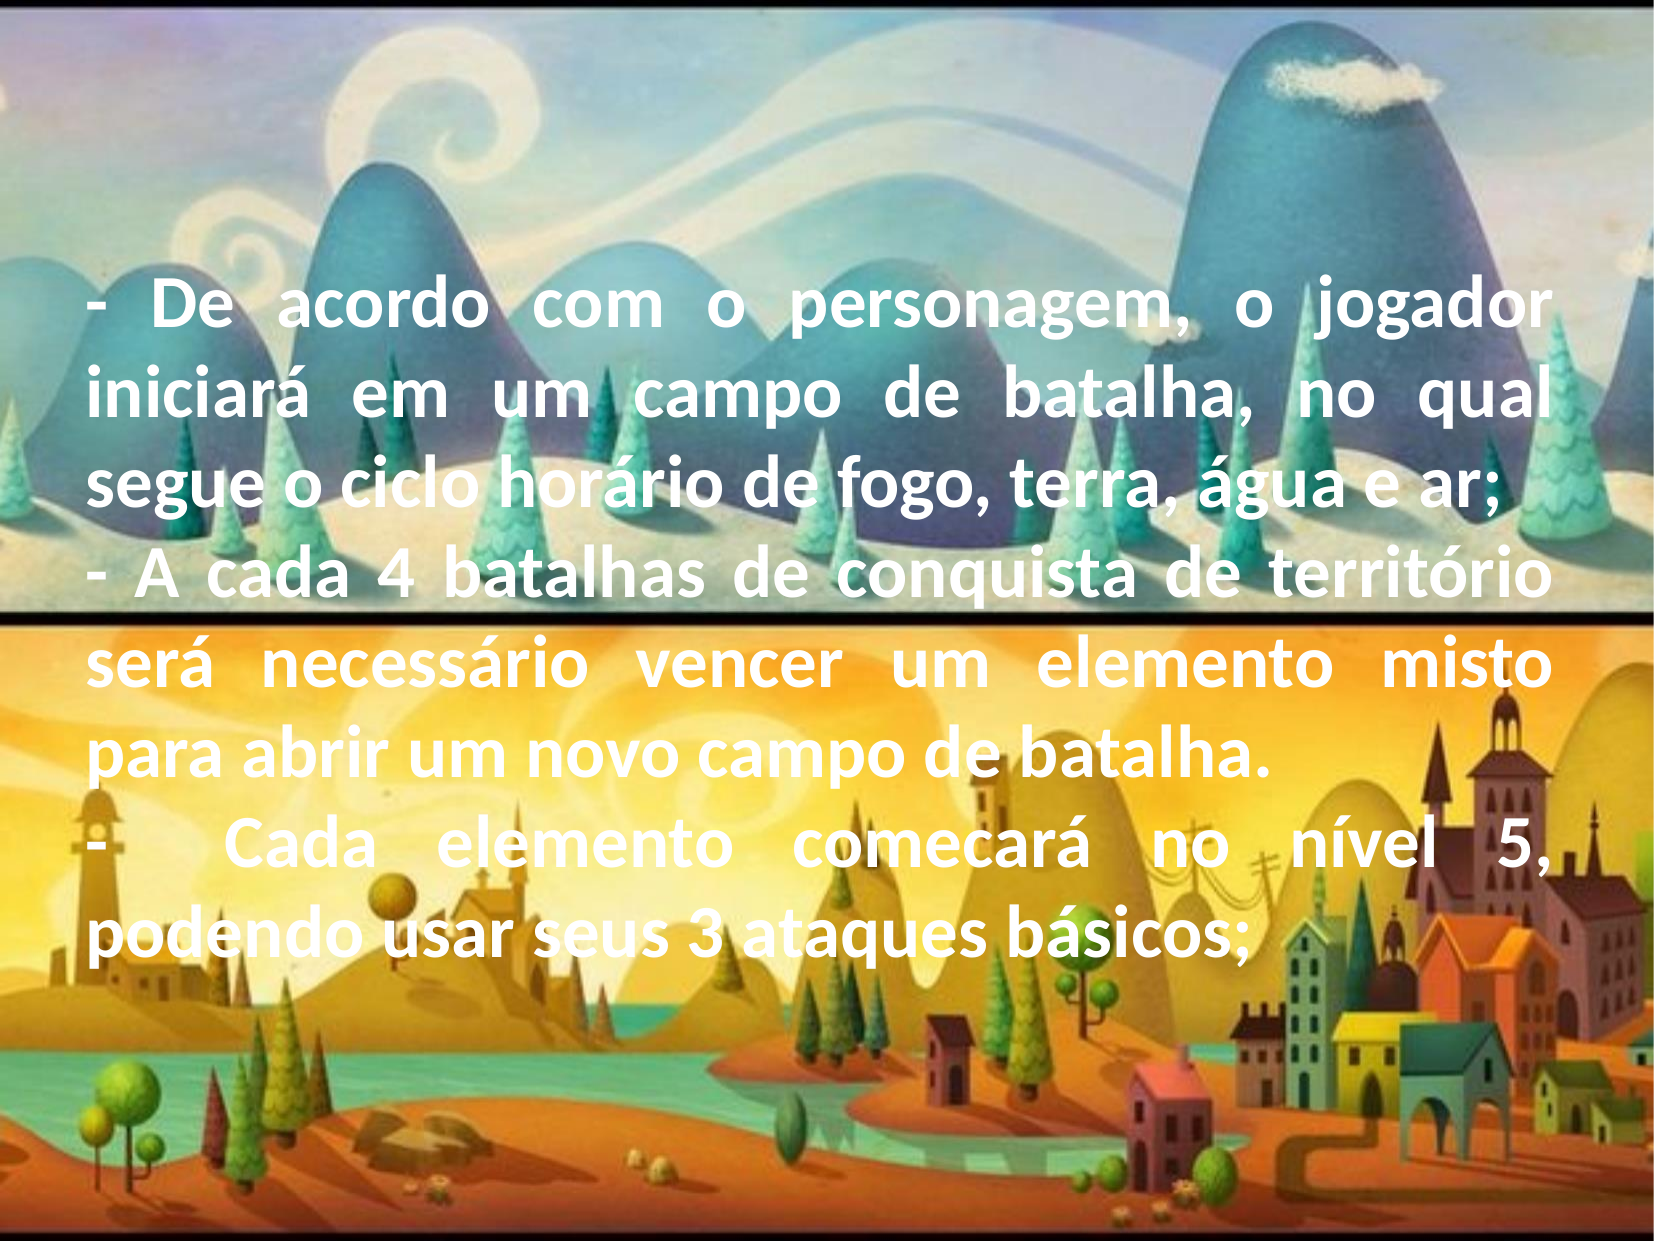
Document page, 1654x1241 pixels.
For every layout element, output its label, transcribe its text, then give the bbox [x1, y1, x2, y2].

picture [0, 0, 1654, 1241]
text_box - De acordo com o personagem, o jogador iniciará em um campo de batalha, no qual segue o ciclo horário de fogo, terra, água e ar; - A cada 4 batalhas de conquista de território será necessário vencer um elemento misto para abrir um novo campo de batalha. - Cada elemento comecará no nível 5, podendo usar seus 3 ataques básicos; [70, 237, 1571, 980]
